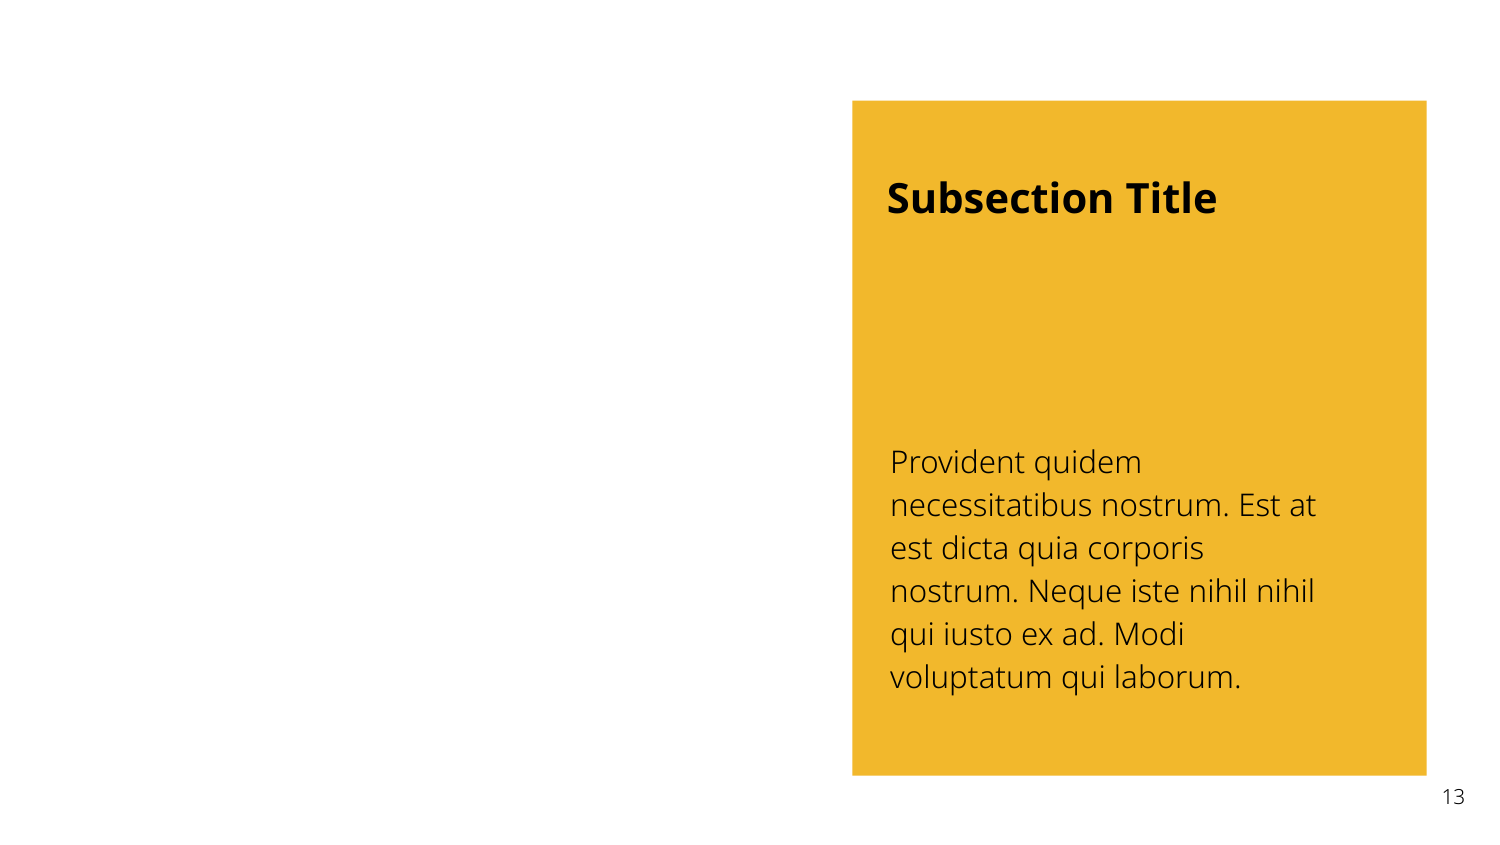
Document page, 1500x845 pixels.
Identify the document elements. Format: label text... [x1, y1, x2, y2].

title Subsection Title [871, 168, 1426, 263]
title Provident quidem necessitatibus nostrum. Est at est dicta quia corporis nostrum. Neque iste nihil nihil qui iusto ex ad. Modi voluptatum qui laborum. [875, 421, 1344, 753]
